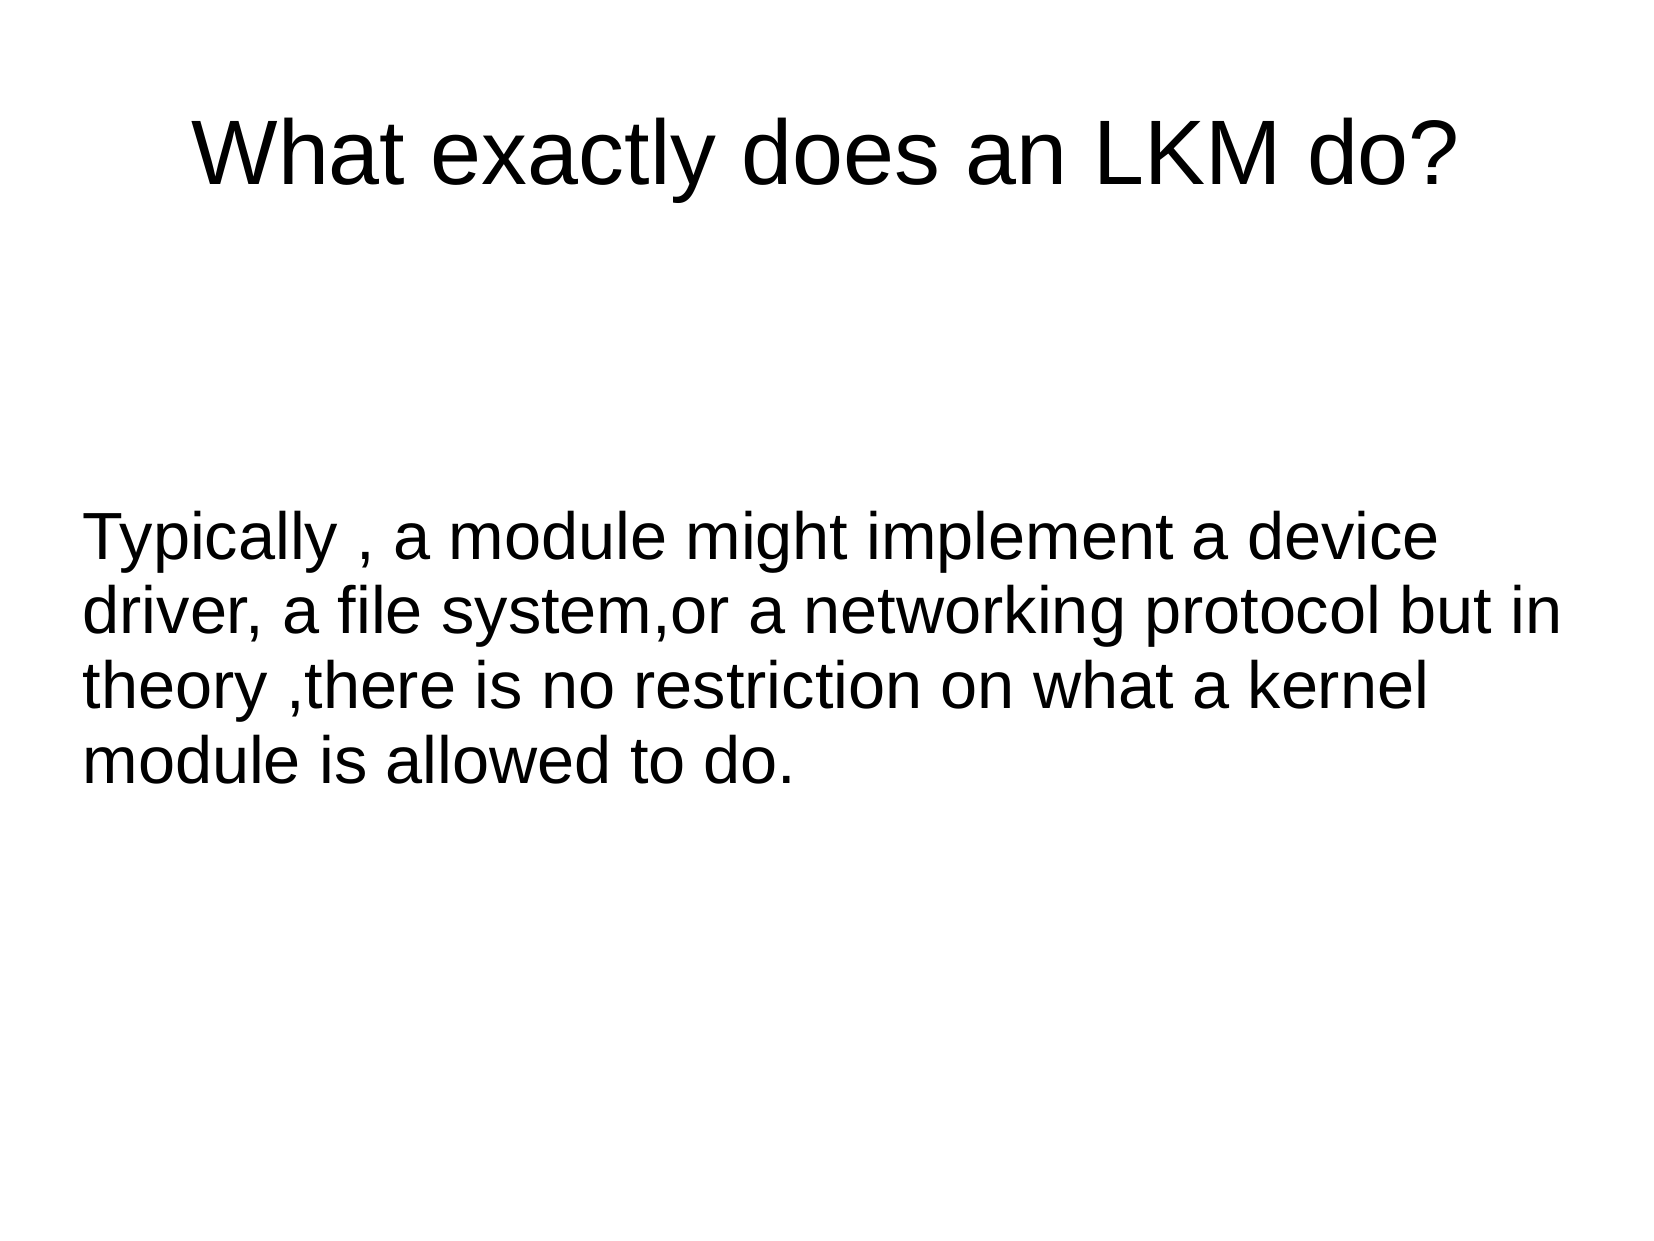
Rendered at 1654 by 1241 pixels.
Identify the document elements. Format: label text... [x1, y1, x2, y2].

list Typically , a module might implement a device driver, a file system,or a networking protocol but in theory ,there is no restriction on what a kernel module is allowed to do. [82, 290, 1571, 1109]
title What exactly does an LKM do? [82, 49, 1571, 257]
